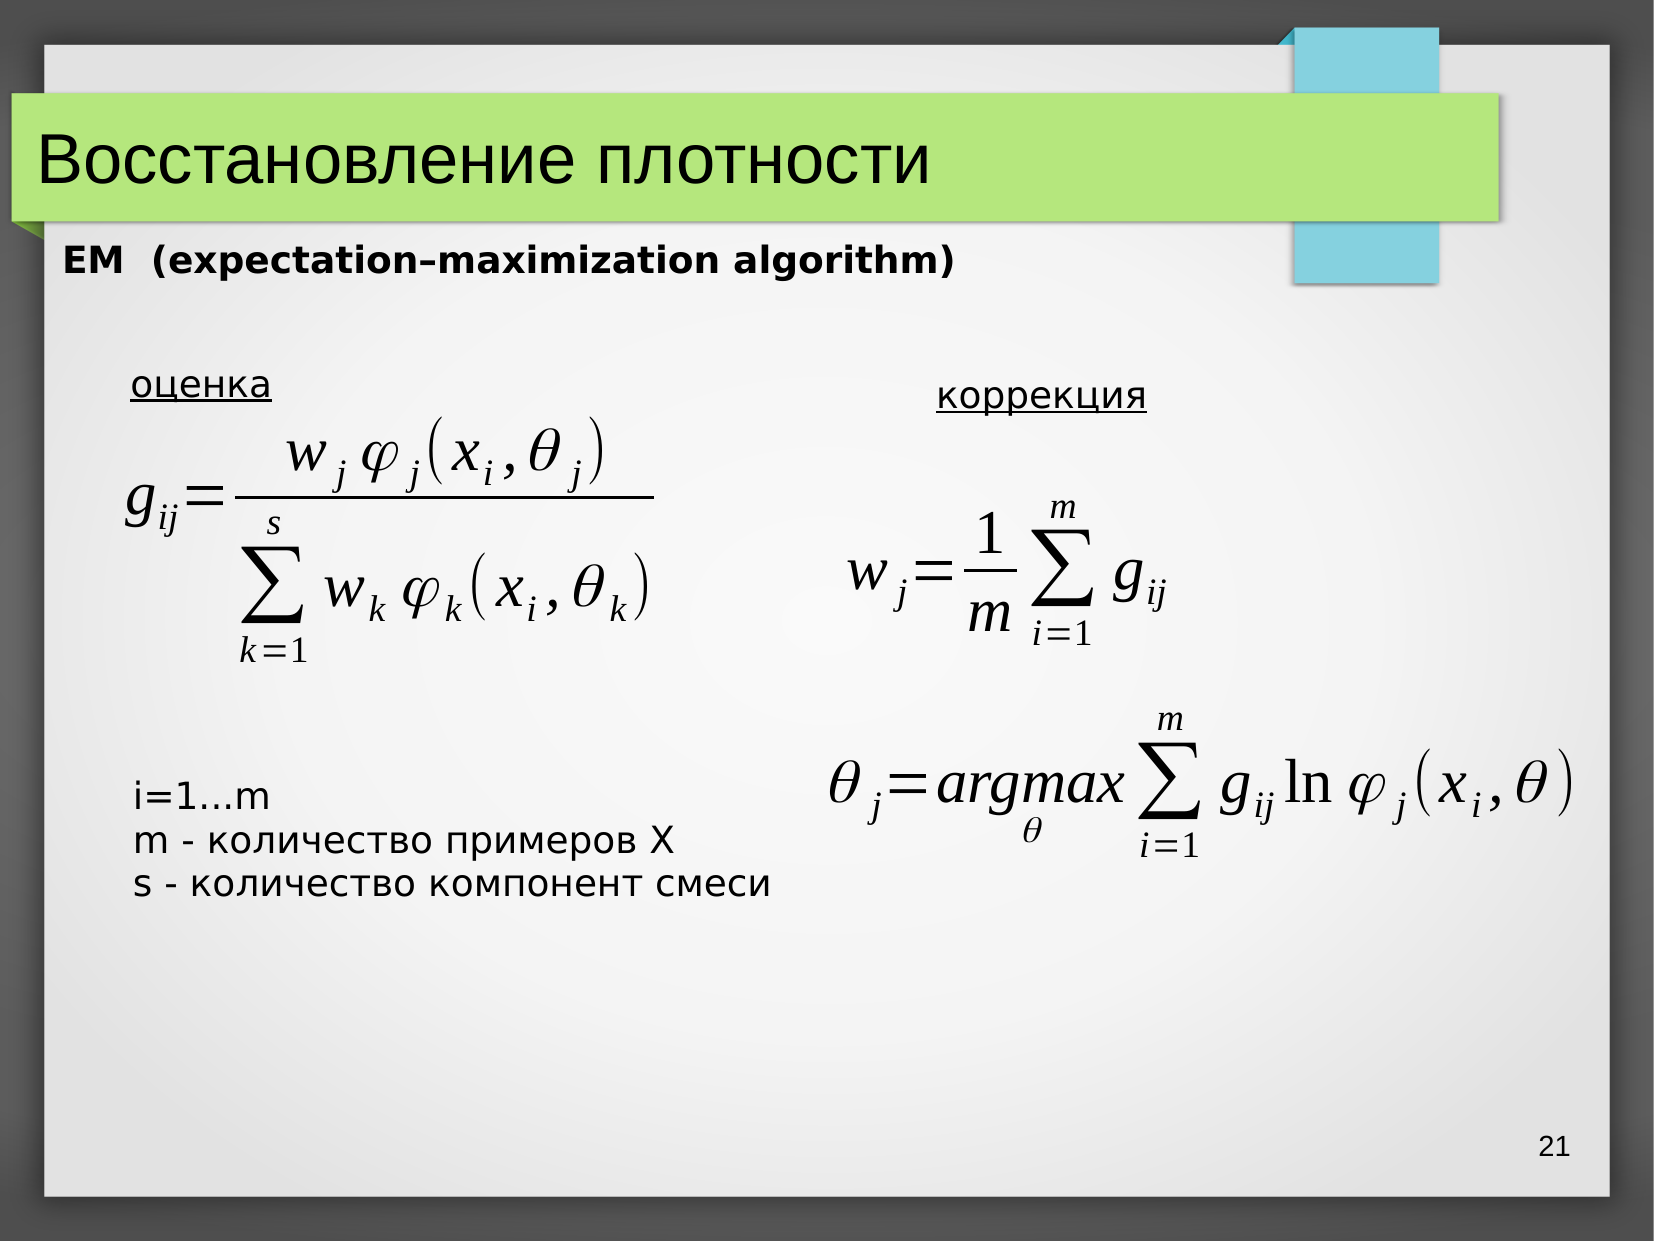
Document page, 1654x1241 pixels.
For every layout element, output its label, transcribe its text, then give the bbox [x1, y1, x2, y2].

chart [816, 696, 1583, 866]
title Восстановление плотности [35, 118, 1489, 200]
text_box EM (expectation–maximization algorithm) [47, 231, 1182, 308]
text_box коррекция [921, 366, 1276, 426]
picture [0, 0, 1654, 1241]
text_box оценка [115, 355, 329, 414]
chart [115, 413, 664, 671]
text_box i=1...m m - количество примеров X s - количество компонент смеси [118, 767, 827, 914]
chart [838, 484, 1174, 653]
